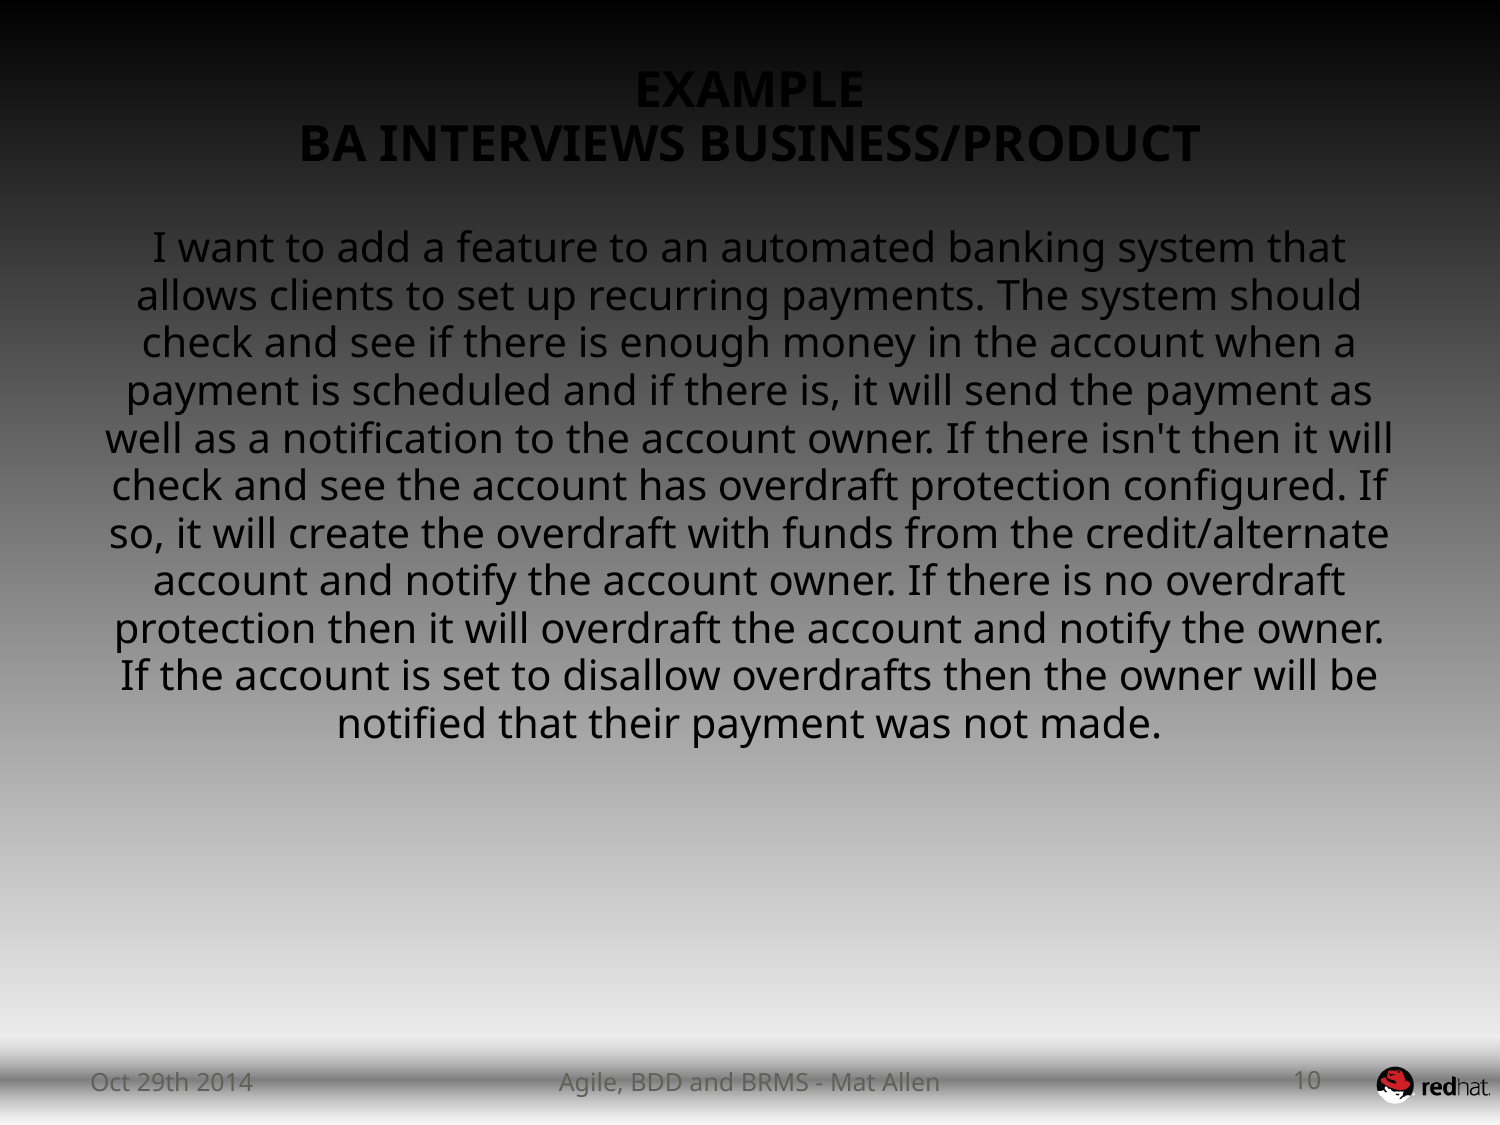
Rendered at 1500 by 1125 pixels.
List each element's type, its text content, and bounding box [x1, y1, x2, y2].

list I want to add a feature to an automated banking system that allows clients to set up recurring payments. The system should check and see if there is enough money in the account when a payment is scheduled and if there is, it will send the payment as well as a notification to the account owner. If there isn't then it will check and see the account has overdraft protection configured. If so, it will create the overdraft with funds from the credit/alternate account and notify the account owner. If there is no overdraft protection then it will overdraft the account and notify the owner. If the account is set to disallow overdrafts then the owner will be notified that their payment was not made. [74, 209, 1425, 1012]
slide_number <number> [1074, 1051, 1337, 1112]
title Example BA interviews Business/Product [75, 22, 1426, 188]
picture [1364, 1057, 1500, 1110]
footer Agile, BDD and BRMS - Mat Allen [512, 1051, 988, 1112]
slide_number Oct 29th 2014 [75, 1051, 425, 1112]
